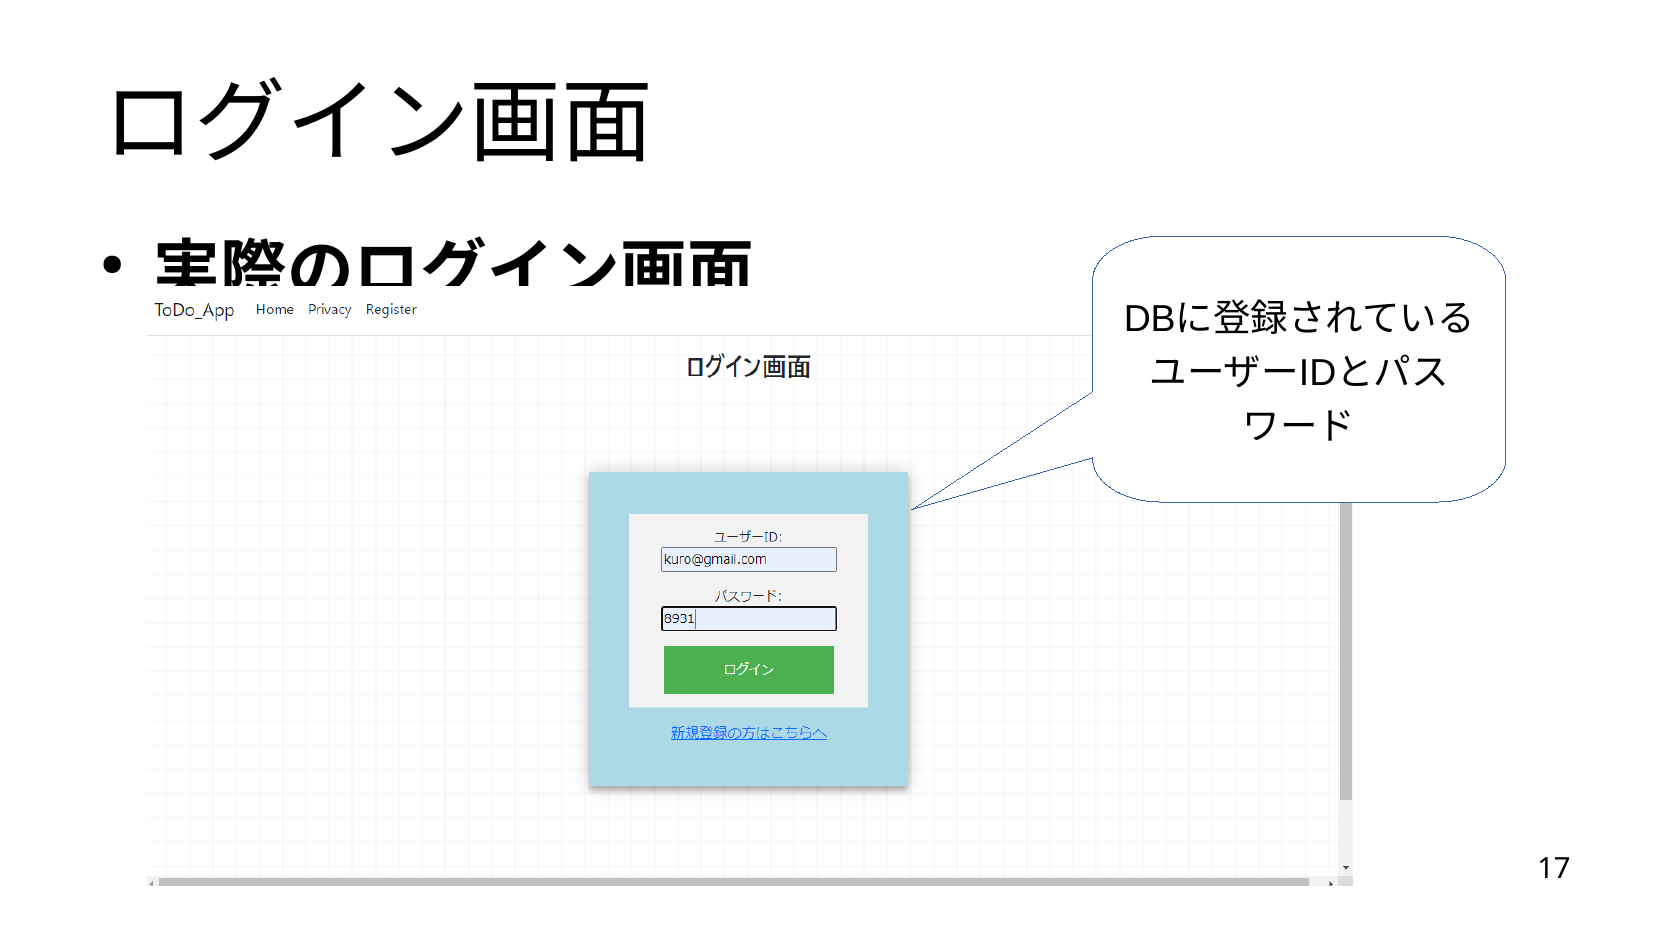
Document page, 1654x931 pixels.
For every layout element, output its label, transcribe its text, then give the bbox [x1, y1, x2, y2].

picture [147, 286, 1353, 886]
list 実際のログイン画面 [82, 217, 1571, 758]
text_box DBに登録されているユーザーIDとパスワード [911, 236, 1506, 510]
title ログイン画面 [82, 37, 1571, 193]
